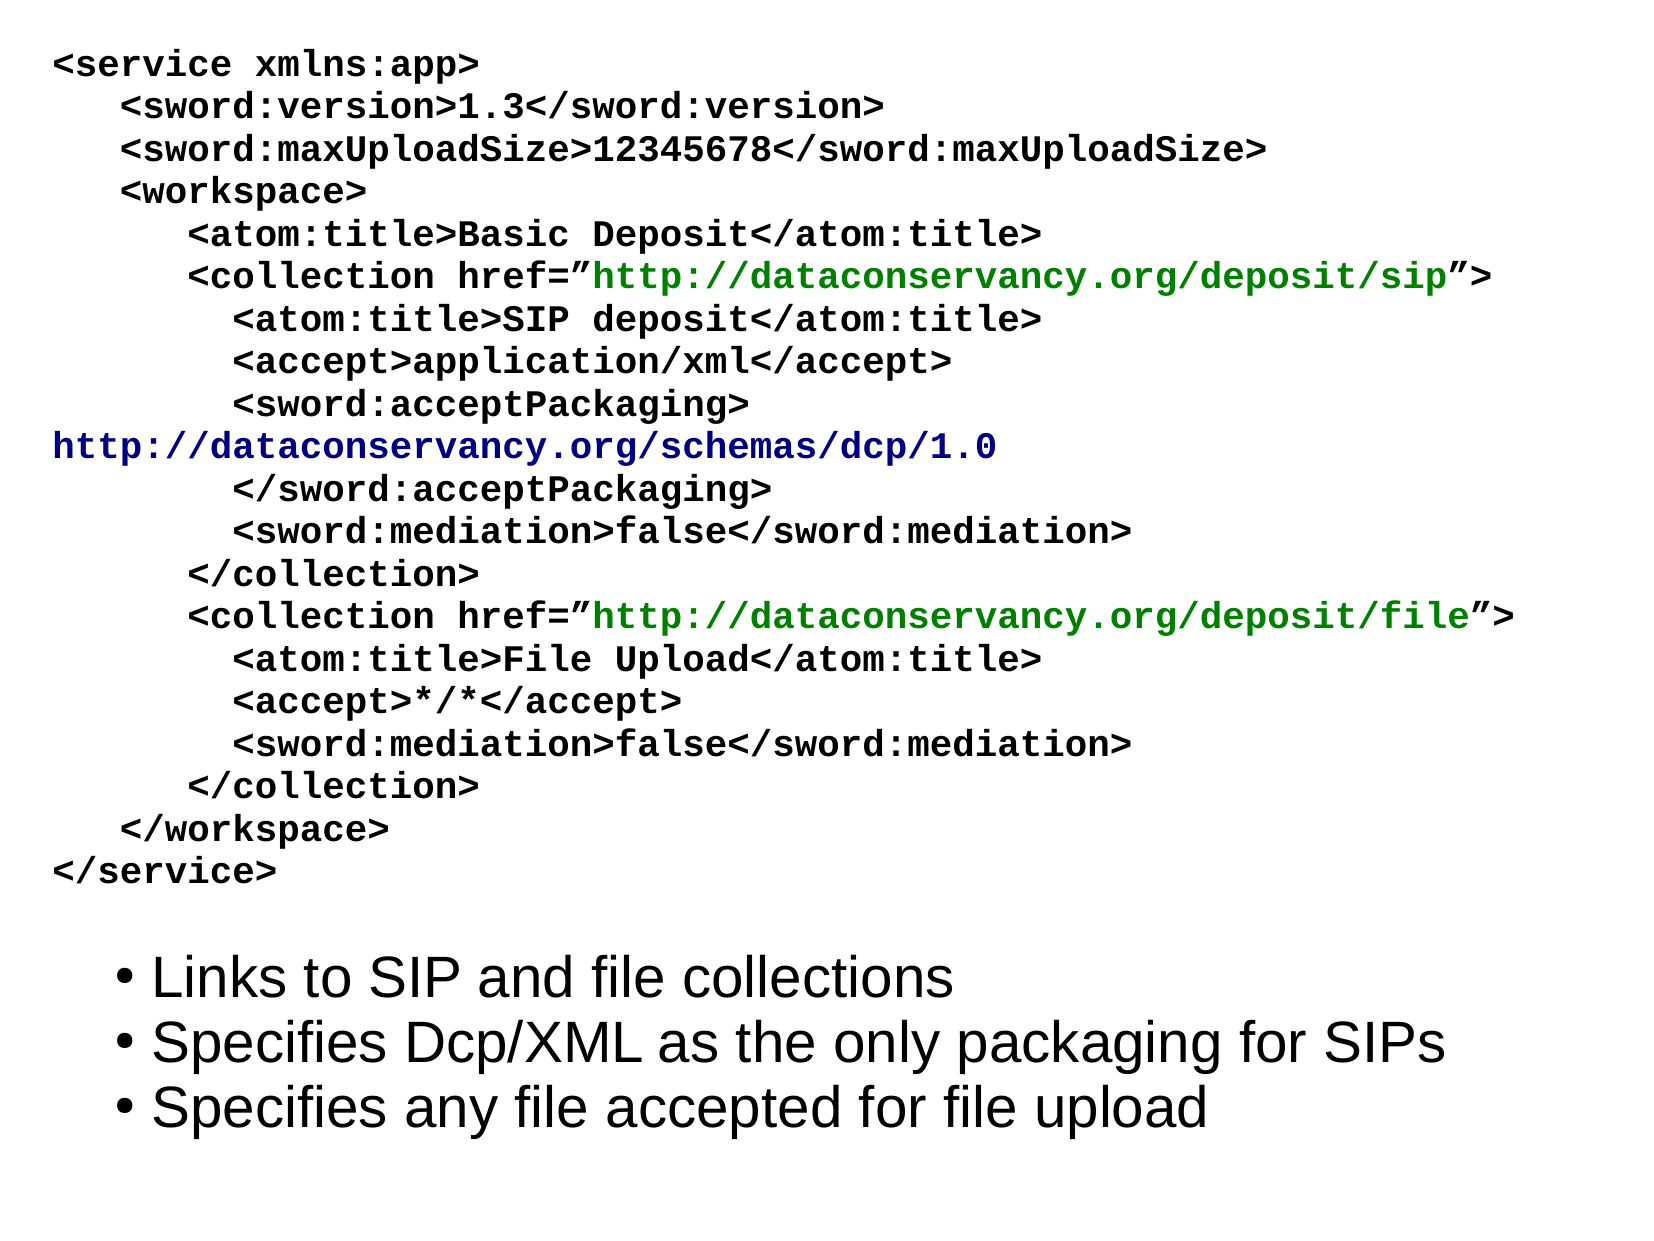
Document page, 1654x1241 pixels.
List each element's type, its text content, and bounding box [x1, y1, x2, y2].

text_box Links to SIP and file collections Specifies Dcp/XML as the only packaging for SIPs Specifies any file accepted for file upload [99, 937, 1463, 1148]
text_box <service xmlns:app> <sword:version>1.3</sword:version> <sword:maxUploadSize>12345678</sword:maxUploadSize> <workspace> <atom:title>Basic Deposit</atom:title> <collection href=”http://dataconservancy.org/deposit/sip”> <atom:title>SIP deposit</atom:title> <accept>application/xml</accept> <sword:acceptPackaging>http://dataconservancy.org/schemas/dcp/1.0 </sword:acceptPackaging> <sword:mediation>false</sword:mediation> </collection> <collection href=”http://dataconservancy.org/deposit/file”> <atom:title>File Upload</atom:title> <accept>*/*</accept> <sword:mediation>false</sword:mediation> </collection> </workspace> </service> [37, 37, 1613, 903]
